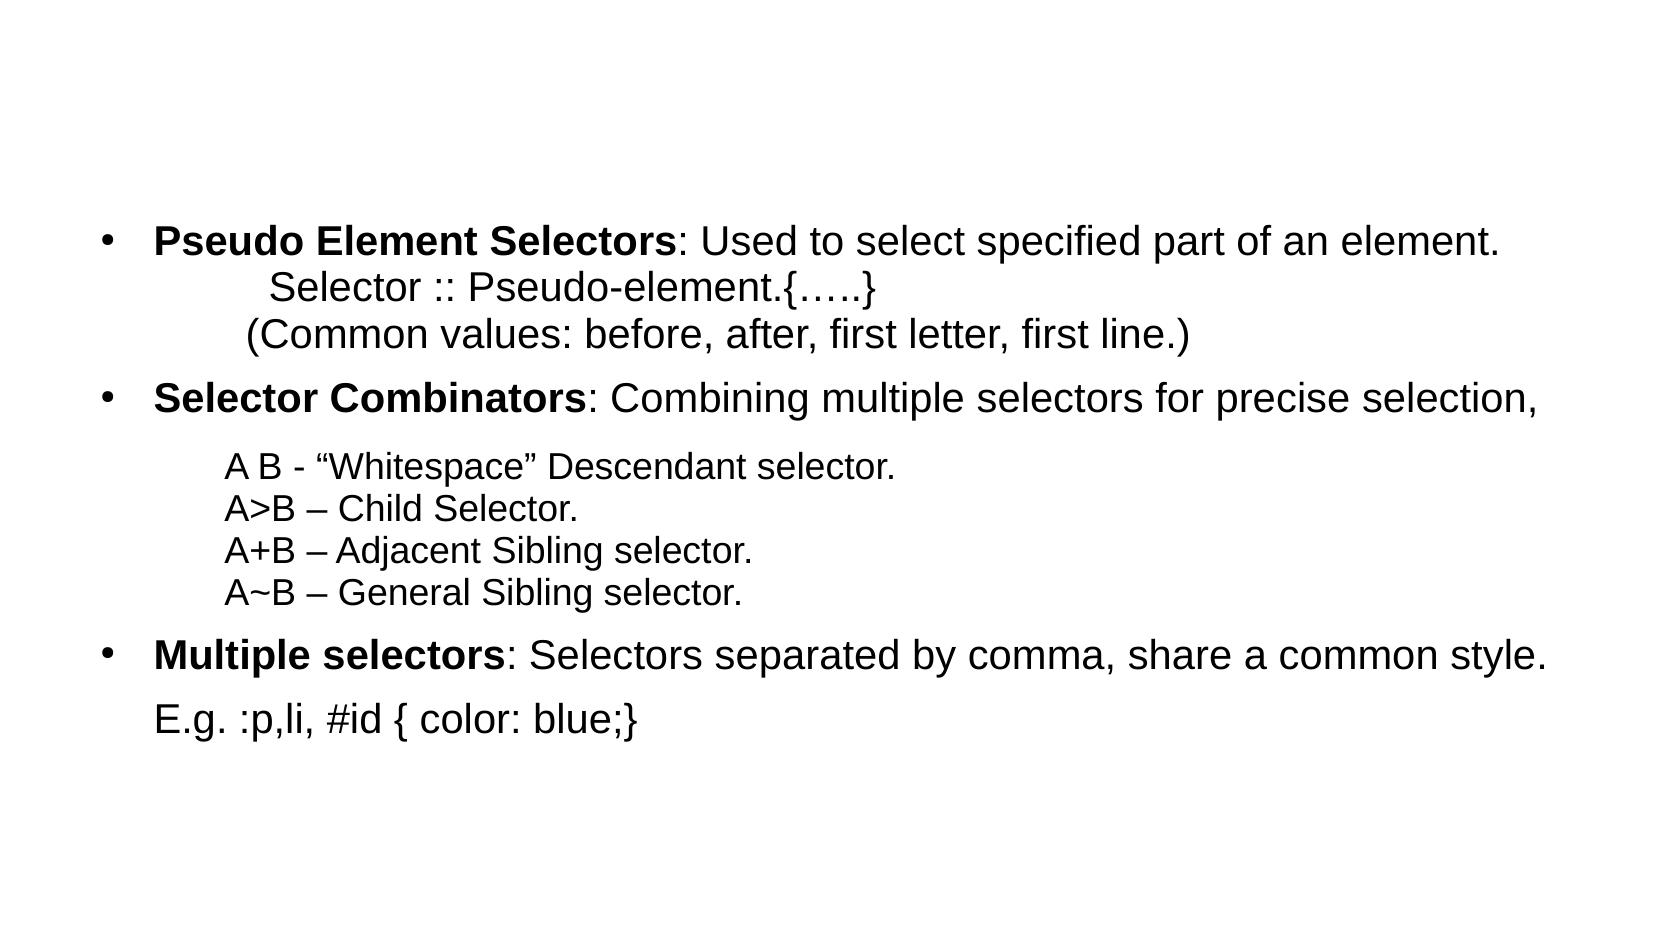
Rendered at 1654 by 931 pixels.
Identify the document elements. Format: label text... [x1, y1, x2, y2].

list Pseudo Element Selectors: Used to select specified part of an element. Selector :: Pseudo-element.{…..} (Common values: before, after, first letter, first line.) Selector Combinators: Combining multiple selectors for precise selection, A B - “Whitespace” Descendant selector. A>B – Child Selector. A+B – Adjacent Sibling selector. A~B – General Sibling selector. Multiple selectors: Selectors separated by comma, share a common style. E.g. :p,li, #id { color: blue;} [82, 217, 1571, 757]
